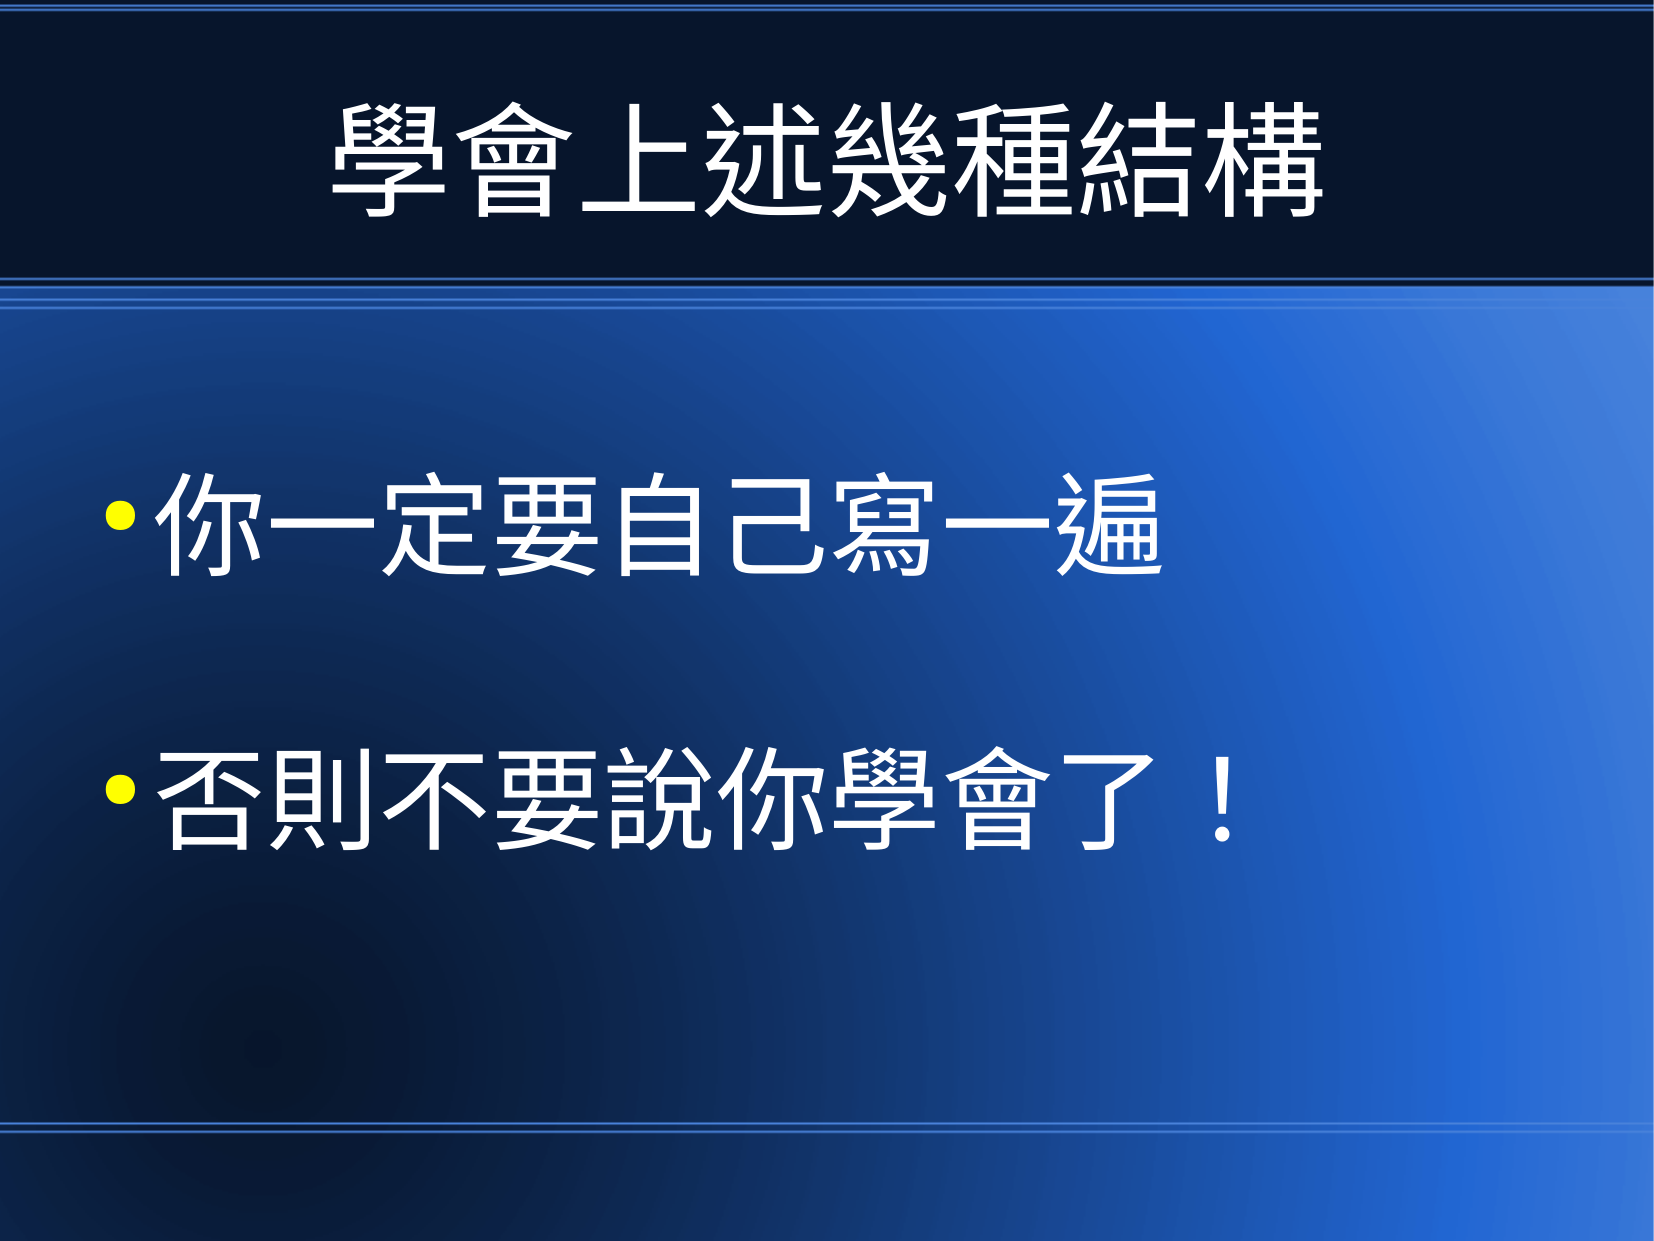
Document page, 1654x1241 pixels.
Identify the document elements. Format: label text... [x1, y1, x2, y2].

picture [0, 0, 1654, 1241]
title 學會上述幾種結構 [82, 49, 1571, 257]
list 你一定要自己寫一遍 否則不要說你學會了！ [82, 355, 1571, 1241]
